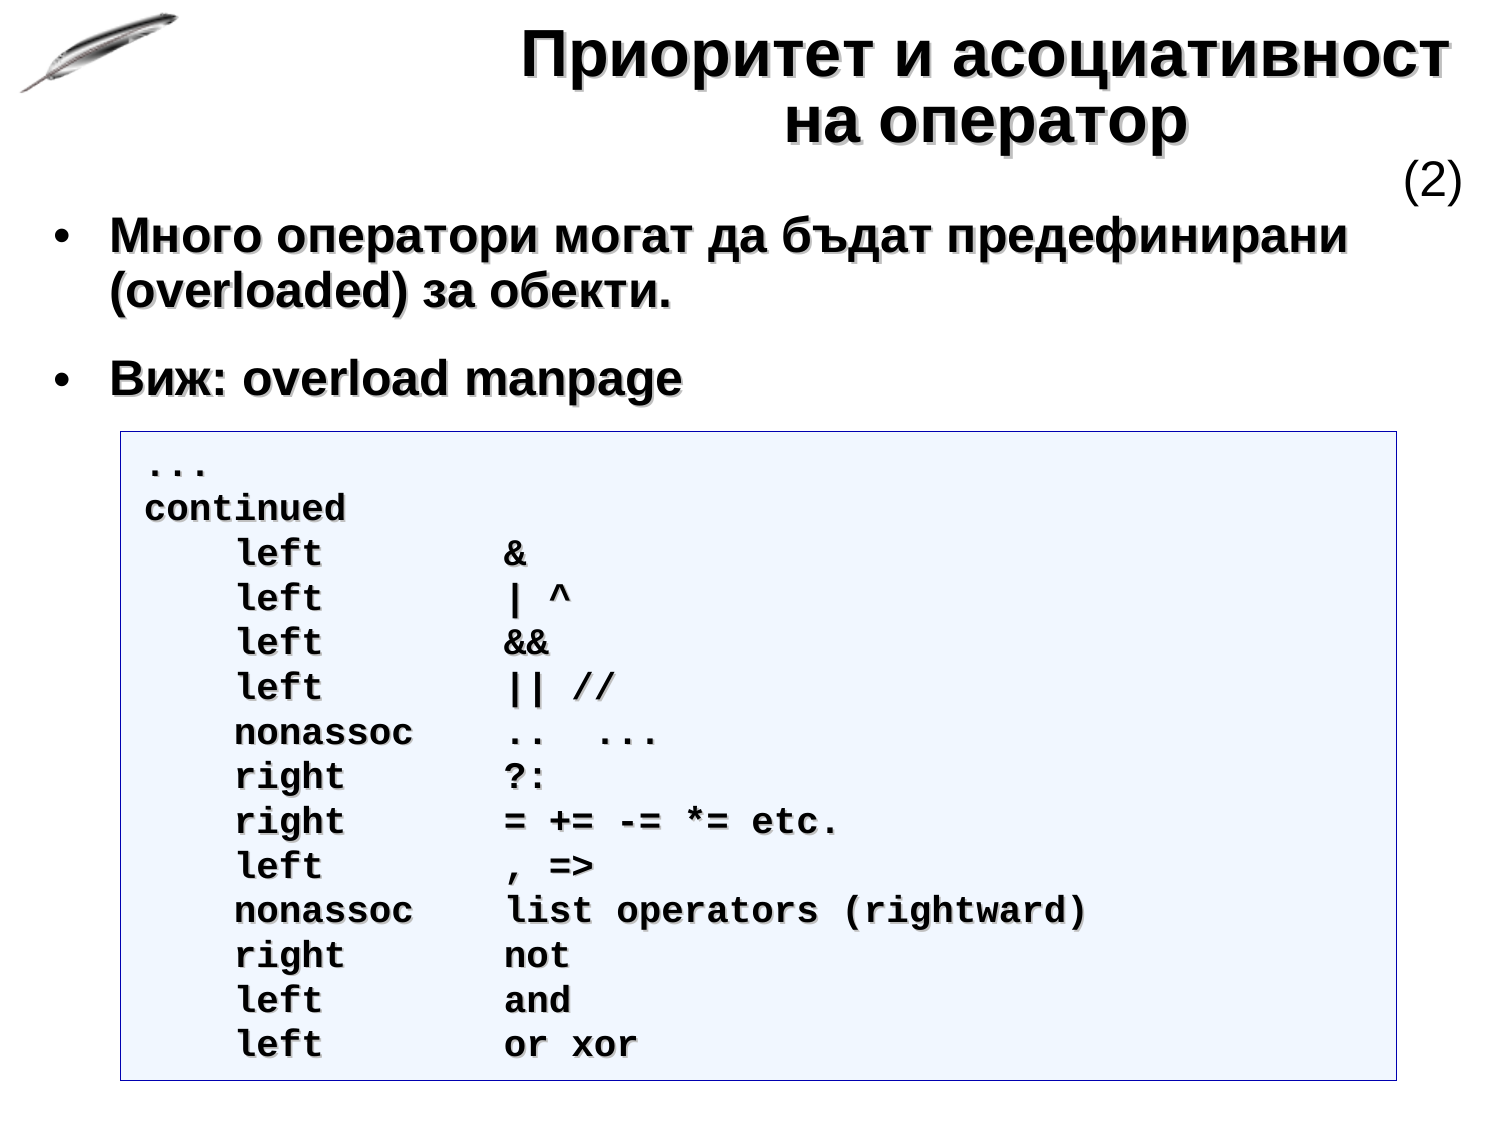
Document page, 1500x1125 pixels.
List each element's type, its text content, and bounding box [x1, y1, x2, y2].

text_box (2) [1388, 141, 1479, 213]
title Приоритет и асоциативност на оператор [472, 0, 1500, 179]
picture [16, 11, 184, 95]
text_box ... continued left & left | ^ left && left || // nonassoc .. ... right ?: right = += -= *= etc. left , => nonassoc list operators (rightward) right not left and left or xor [120, 431, 1397, 1080]
list Много оператори могат да бъдат предефинирани (overloaded) за обекти. Виж: overload manpage [53, 207, 1447, 1125]
